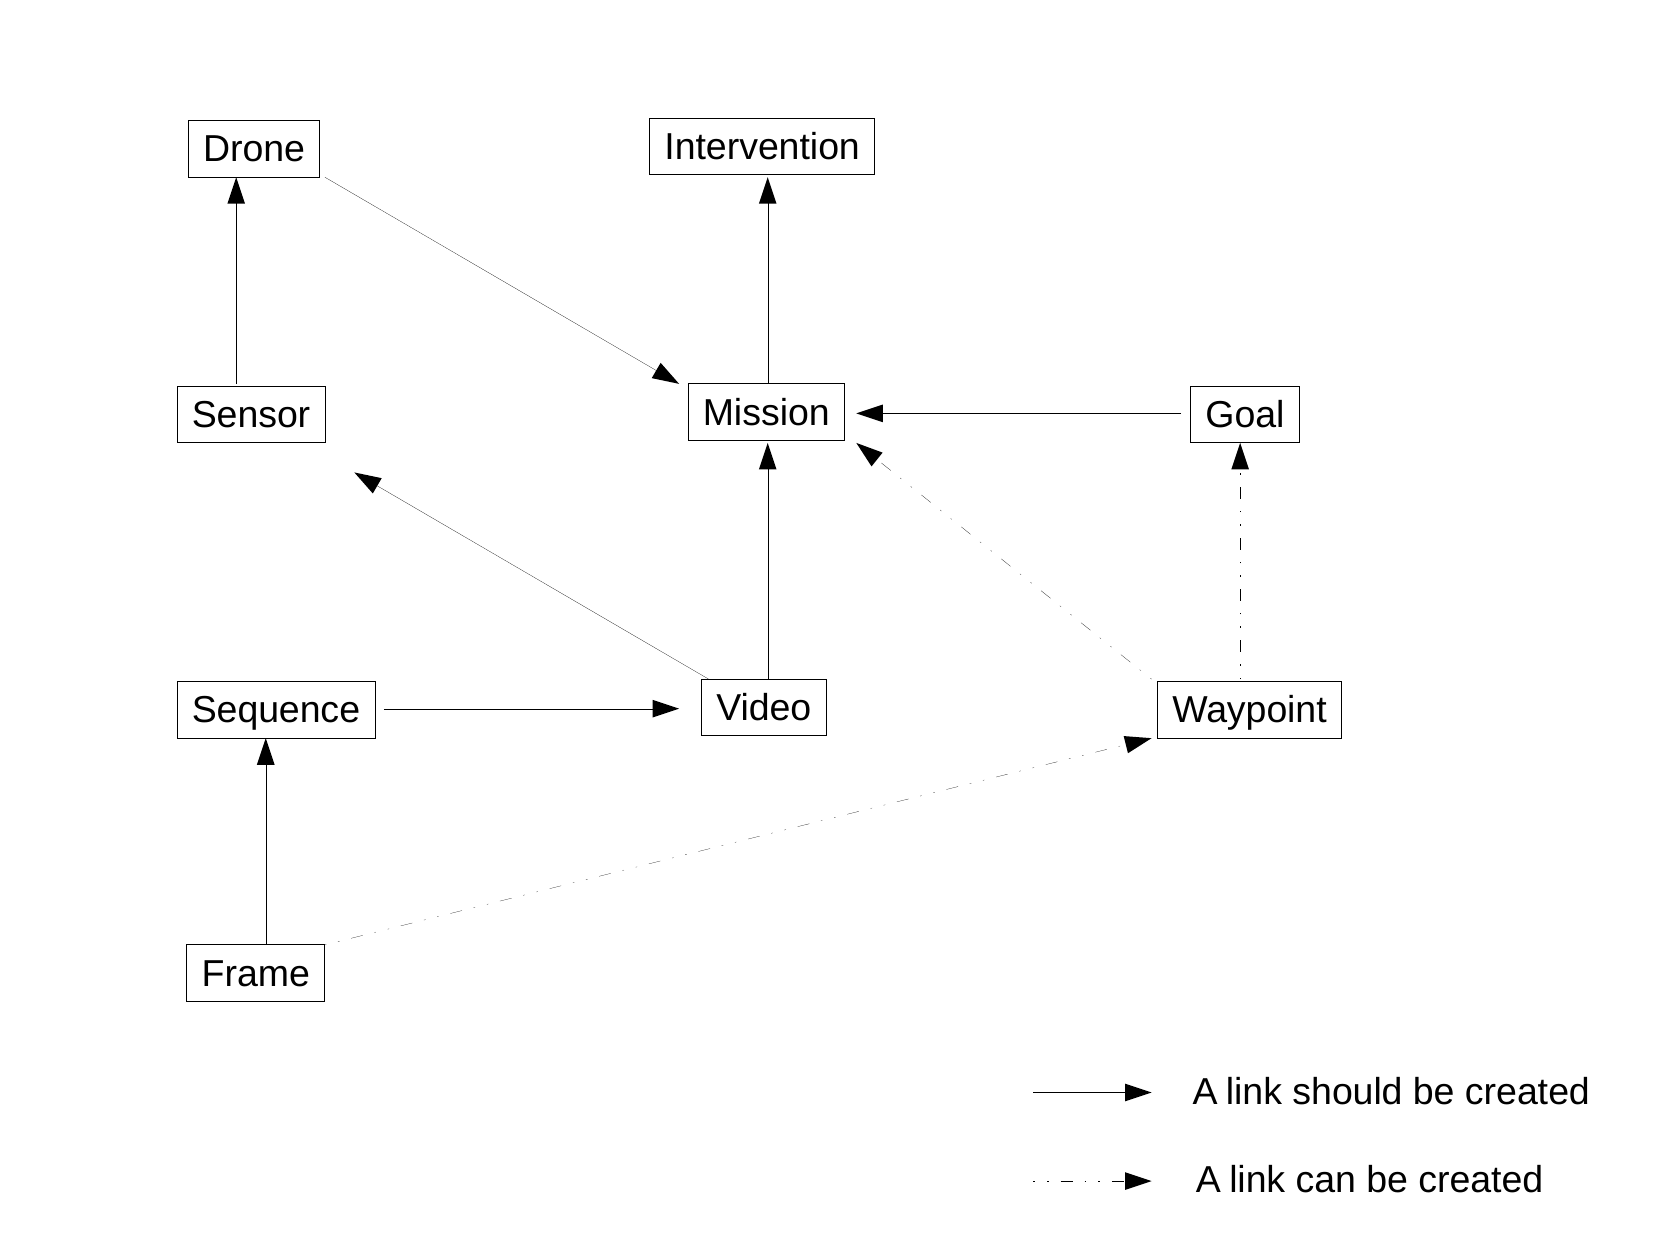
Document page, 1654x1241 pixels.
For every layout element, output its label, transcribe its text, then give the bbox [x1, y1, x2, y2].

text_box Goal [1190, 386, 1300, 443]
text_box Intervention [649, 118, 875, 175]
text_box Waypoint [1157, 681, 1342, 739]
text_box A link should be created [1177, 1062, 1605, 1120]
text_box Sensor [177, 386, 326, 443]
text_box Video [701, 679, 827, 736]
text_box A link can be created [1181, 1151, 1559, 1209]
text_box Mission [688, 383, 845, 441]
text_box Drone [188, 120, 320, 178]
text_box Frame [186, 944, 325, 1002]
text_box Sequence [177, 681, 376, 739]
